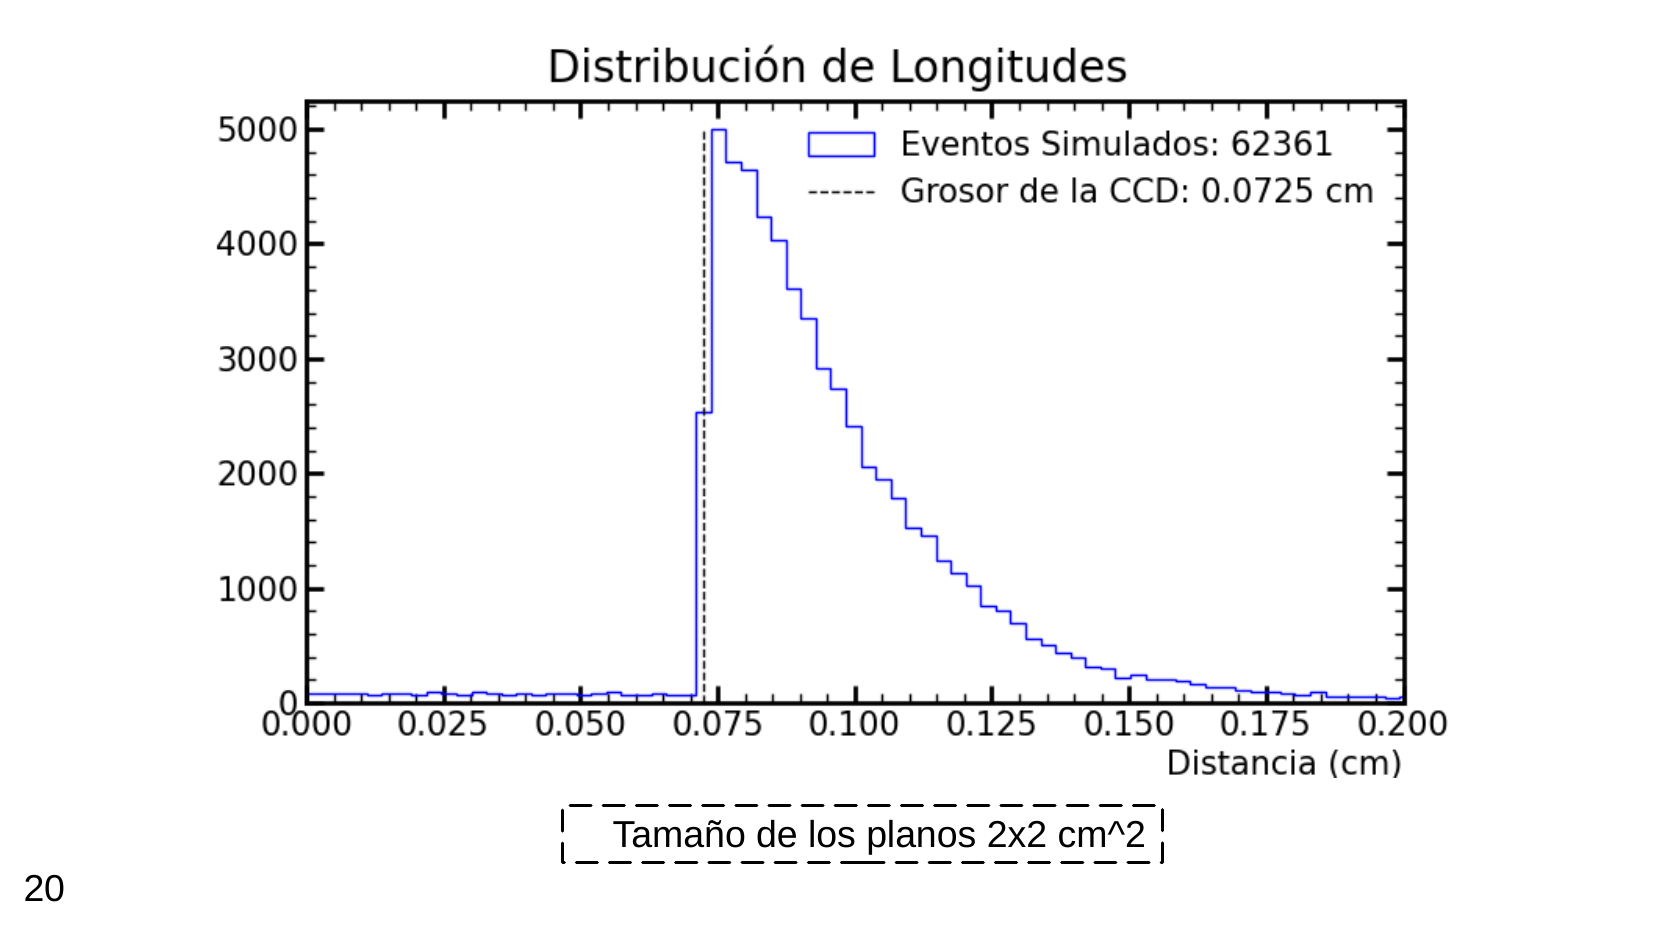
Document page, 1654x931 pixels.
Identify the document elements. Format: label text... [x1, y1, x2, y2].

picture [197, 37, 1462, 779]
text_box <number> [8, 860, 638, 931]
text_box Tamaño de los planos 2x2 cm^2 [562, 805, 1163, 863]
